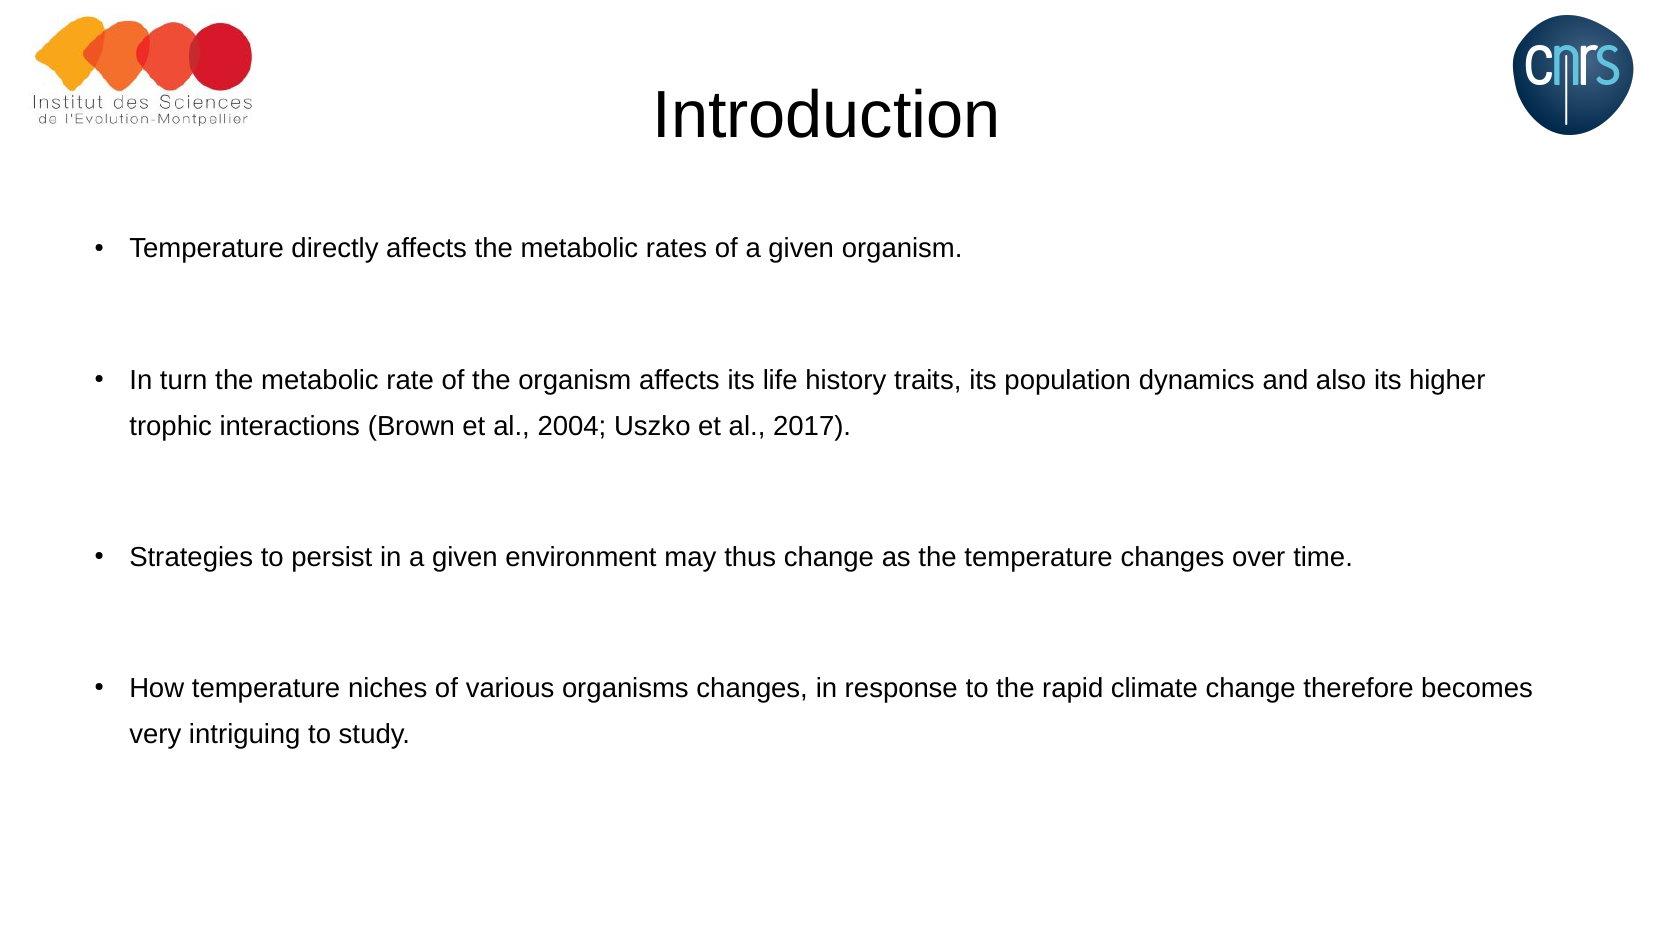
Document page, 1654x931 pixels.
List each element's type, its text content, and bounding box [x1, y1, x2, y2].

picture [1466, 15, 1654, 136]
picture [29, 14, 257, 128]
list Temperature directly affects the metabolic rates of a given organism. In turn the metabolic rate of the organism affects its life history traits, its population dynamics and also its higher trophic interactions (Brown et al., 2004; Uszko et al., 2017). Strategies to persist in a given environment may thus change as the temperature changes over time. How temperature niches of various organisms changes, in response to the rapid climate change therefore becomes very intriguing to study. [82, 217, 1571, 758]
title Introduction [82, 37, 1571, 193]
